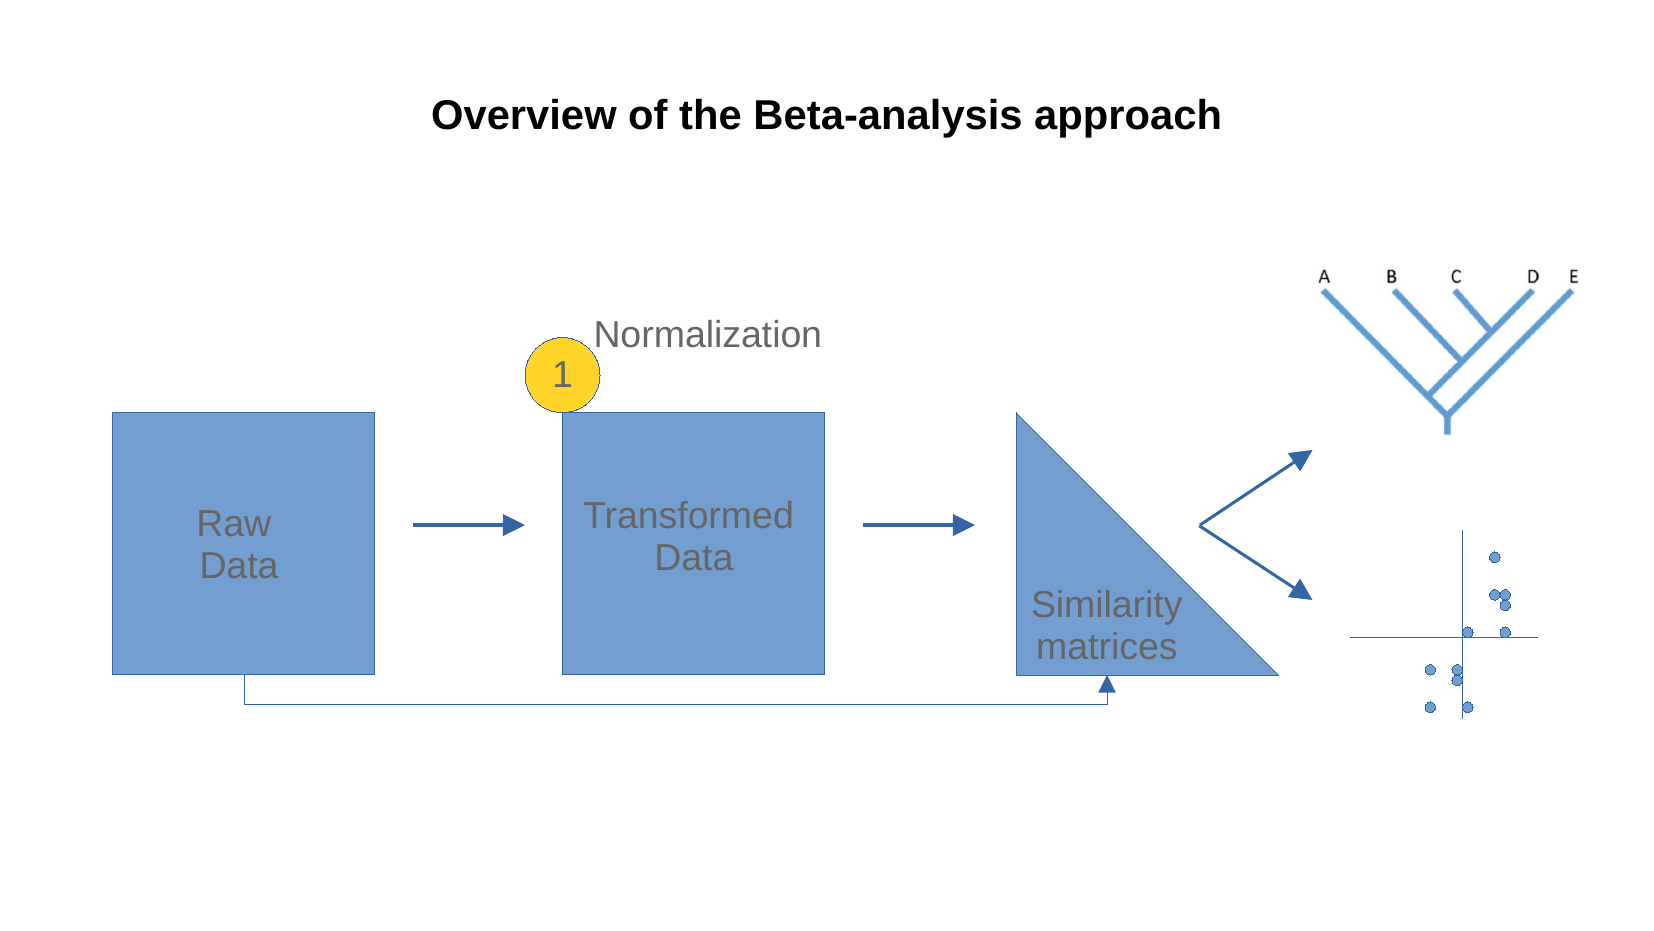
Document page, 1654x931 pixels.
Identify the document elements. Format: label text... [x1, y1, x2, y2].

text_box Normalization [578, 306, 837, 364]
text_box [1489, 589, 1511, 611]
text_box [1489, 551, 1501, 563]
text_box Transformed Data [568, 487, 820, 587]
text_box [112, 412, 375, 675]
picture [1312, 262, 1589, 441]
text_box [1462, 626, 1474, 638]
text_box 1 [537, 346, 588, 404]
text_box [538, 337, 578, 346]
text_box Raw Data [181, 495, 297, 595]
text_box [1451, 664, 1463, 686]
text_box [1462, 701, 1474, 713]
text_box [1500, 626, 1511, 638]
title Overview of the Beta-analysis approach [82, 37, 1571, 193]
text_box [1198, 594, 1279, 676]
text_box [525, 347, 537, 403]
text_box [1016, 412, 1180, 576]
text_box [588, 364, 601, 403]
text_box [1425, 701, 1436, 713]
text_box Similarity matrices [1016, 576, 1198, 676]
text_box [1425, 664, 1436, 676]
text_box [538, 404, 825, 675]
